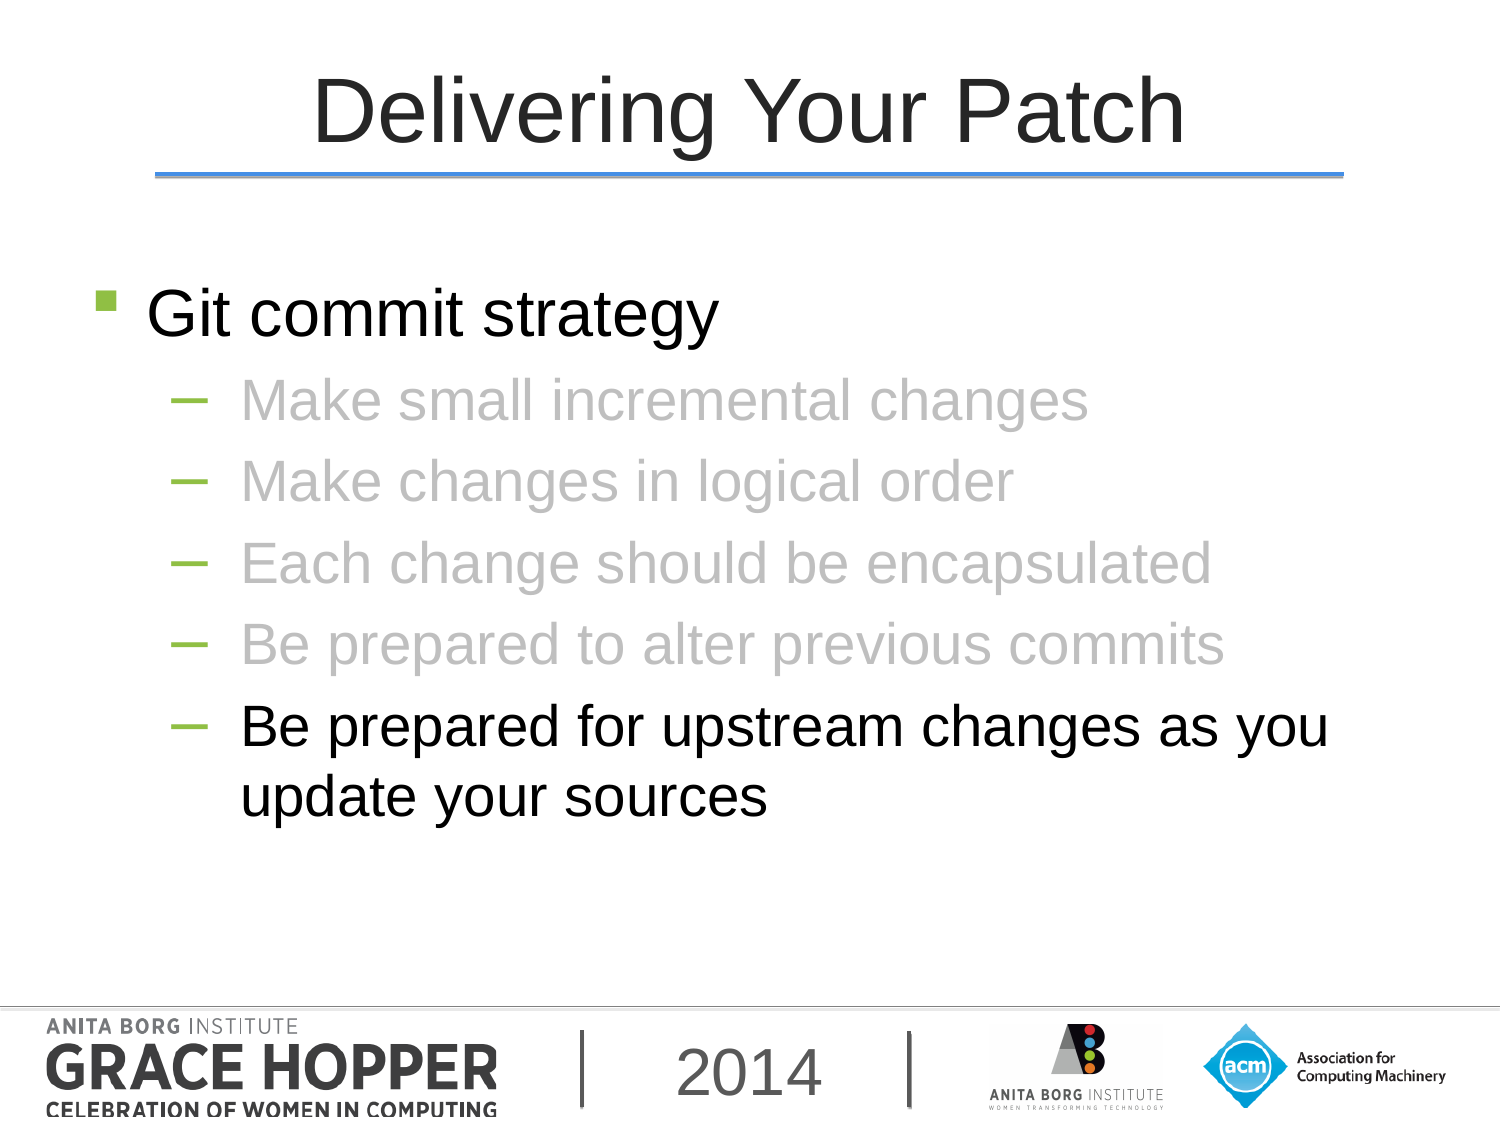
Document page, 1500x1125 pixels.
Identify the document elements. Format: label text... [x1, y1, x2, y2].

title Delivering Your Patch [75, 19, 1425, 191]
picture [989, 1024, 1163, 1110]
list Git commit strategy Make small incremental changes Make changes in logical order Each change should be encapsulated Be prepared to alter previous commits Be prepared for upstream changes as you update your sources [75, 262, 1425, 1005]
